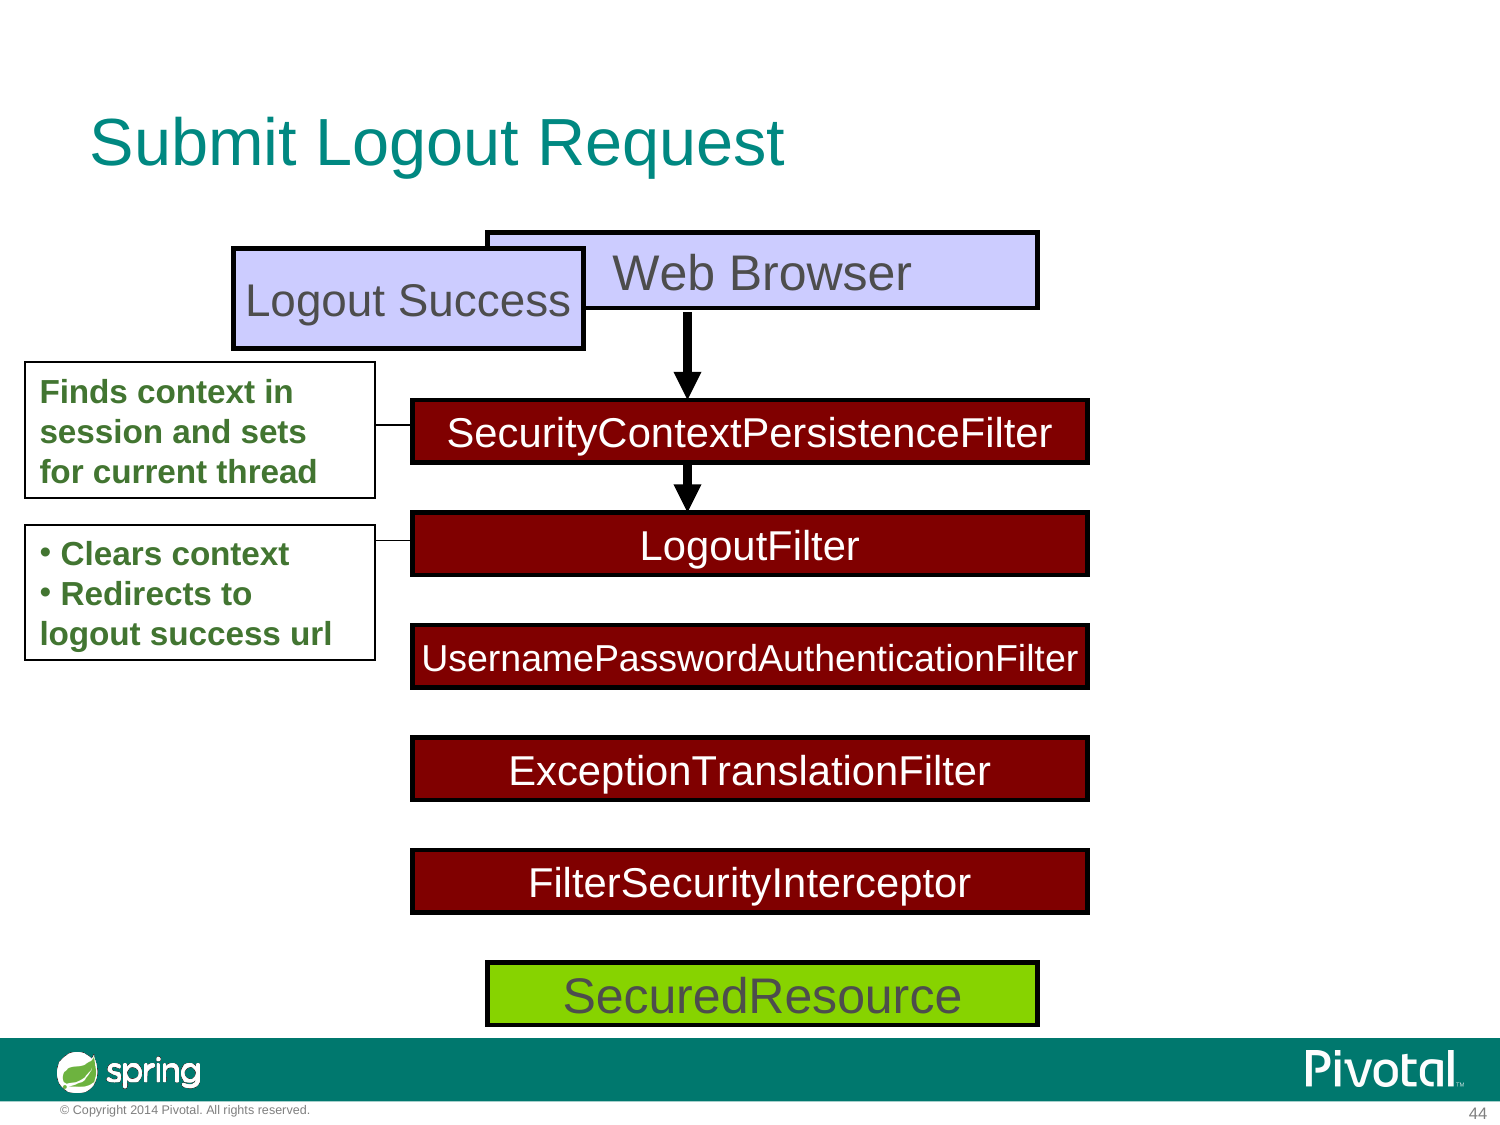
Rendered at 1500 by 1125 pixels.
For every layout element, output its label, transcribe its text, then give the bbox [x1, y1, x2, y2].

text_box LogoutFilter [412, 512, 1088, 576]
text_box FilterSecurityInterceptor [412, 849, 1088, 913]
picture [1306, 1050, 1464, 1087]
text_box Web Browser [487, 232, 1038, 309]
picture [32, 1041, 210, 1103]
title Submit Logout Request [75, 91, 1426, 187]
text_box Clears context Redirects to logout success url [24, 524, 376, 661]
text_box Logout Success [233, 248, 584, 349]
text_box ExceptionTranslationFilter [412, 737, 1088, 801]
text_box SecurityContextPersistenceFilter [412, 399, 1088, 463]
text_box Finds context in session and sets for current thread [24, 362, 376, 498]
text_box UsernamePasswordAuthenticationFilter [412, 624, 1088, 688]
text_box SecuredResource [487, 962, 1038, 1026]
